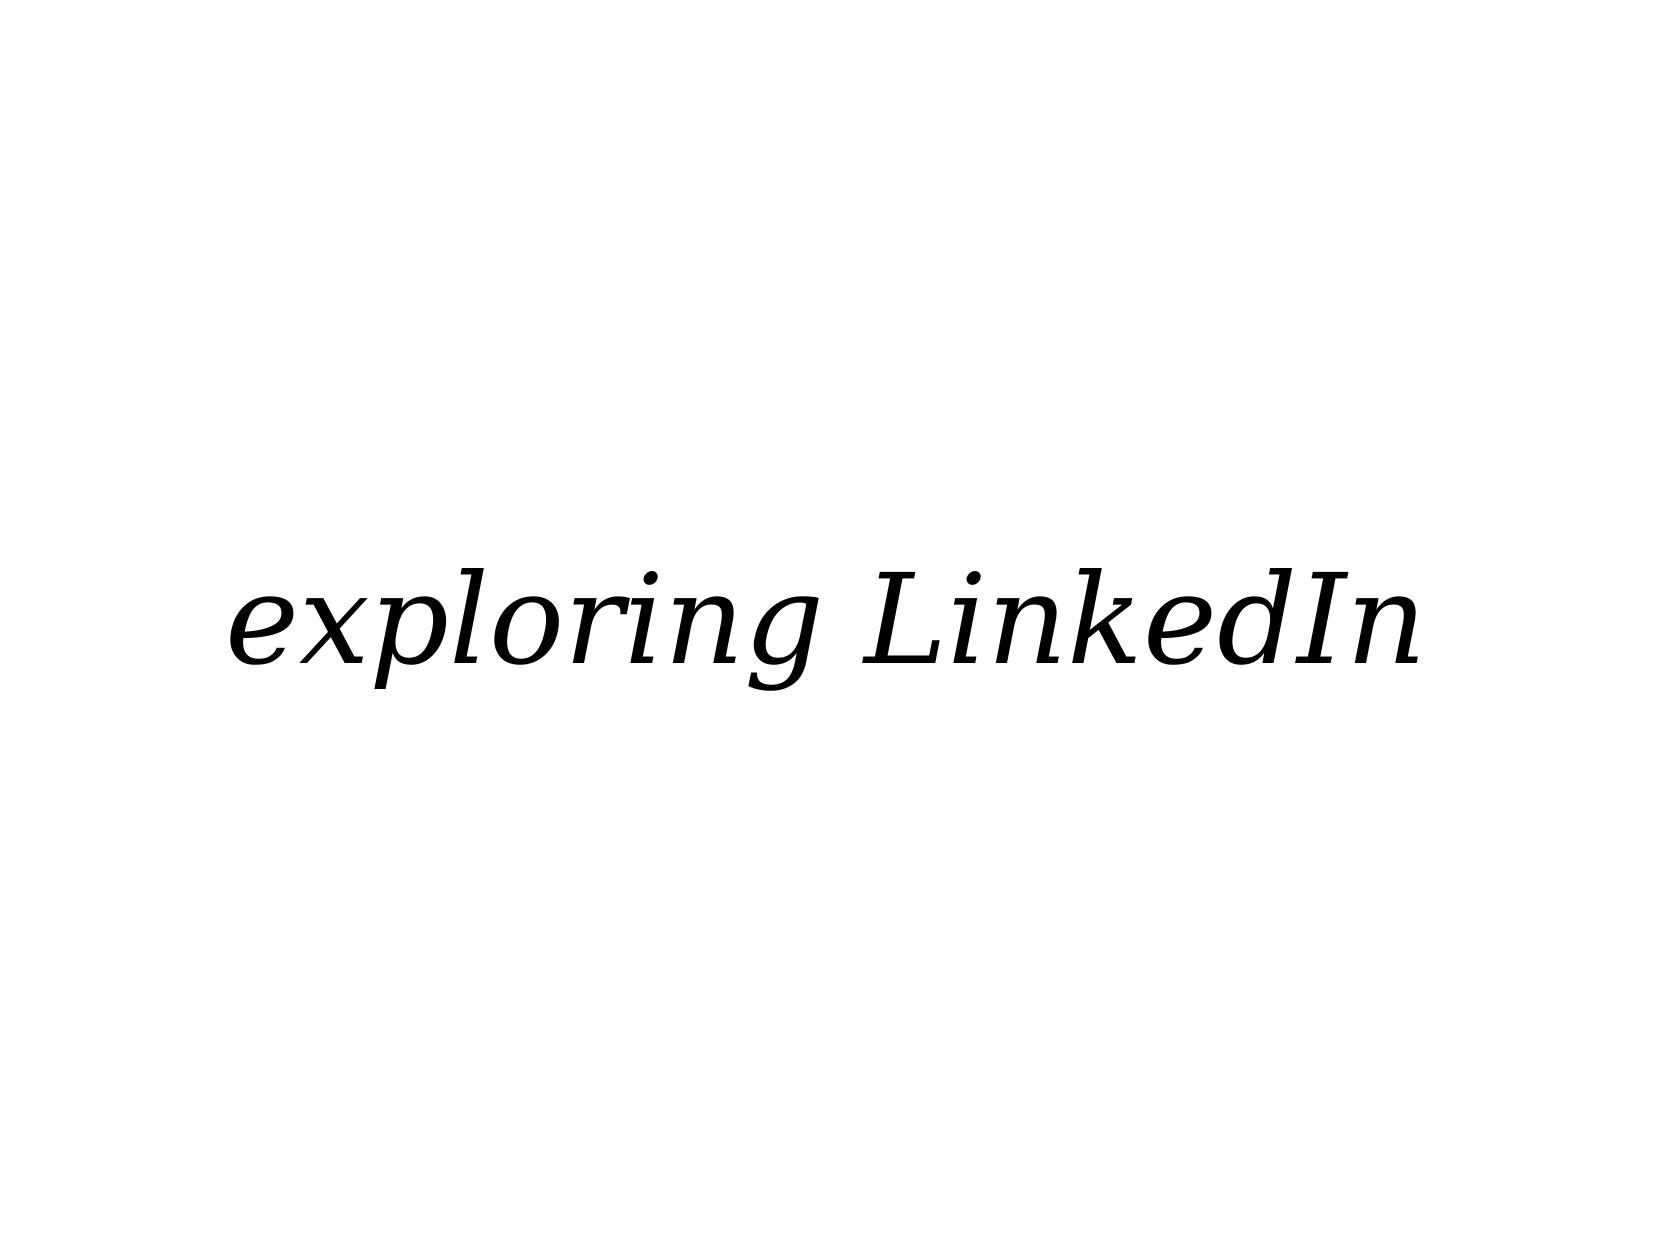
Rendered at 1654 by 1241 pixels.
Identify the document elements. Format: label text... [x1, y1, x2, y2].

text_box exploring LinkedIn [0, 0, 1654, 1241]
